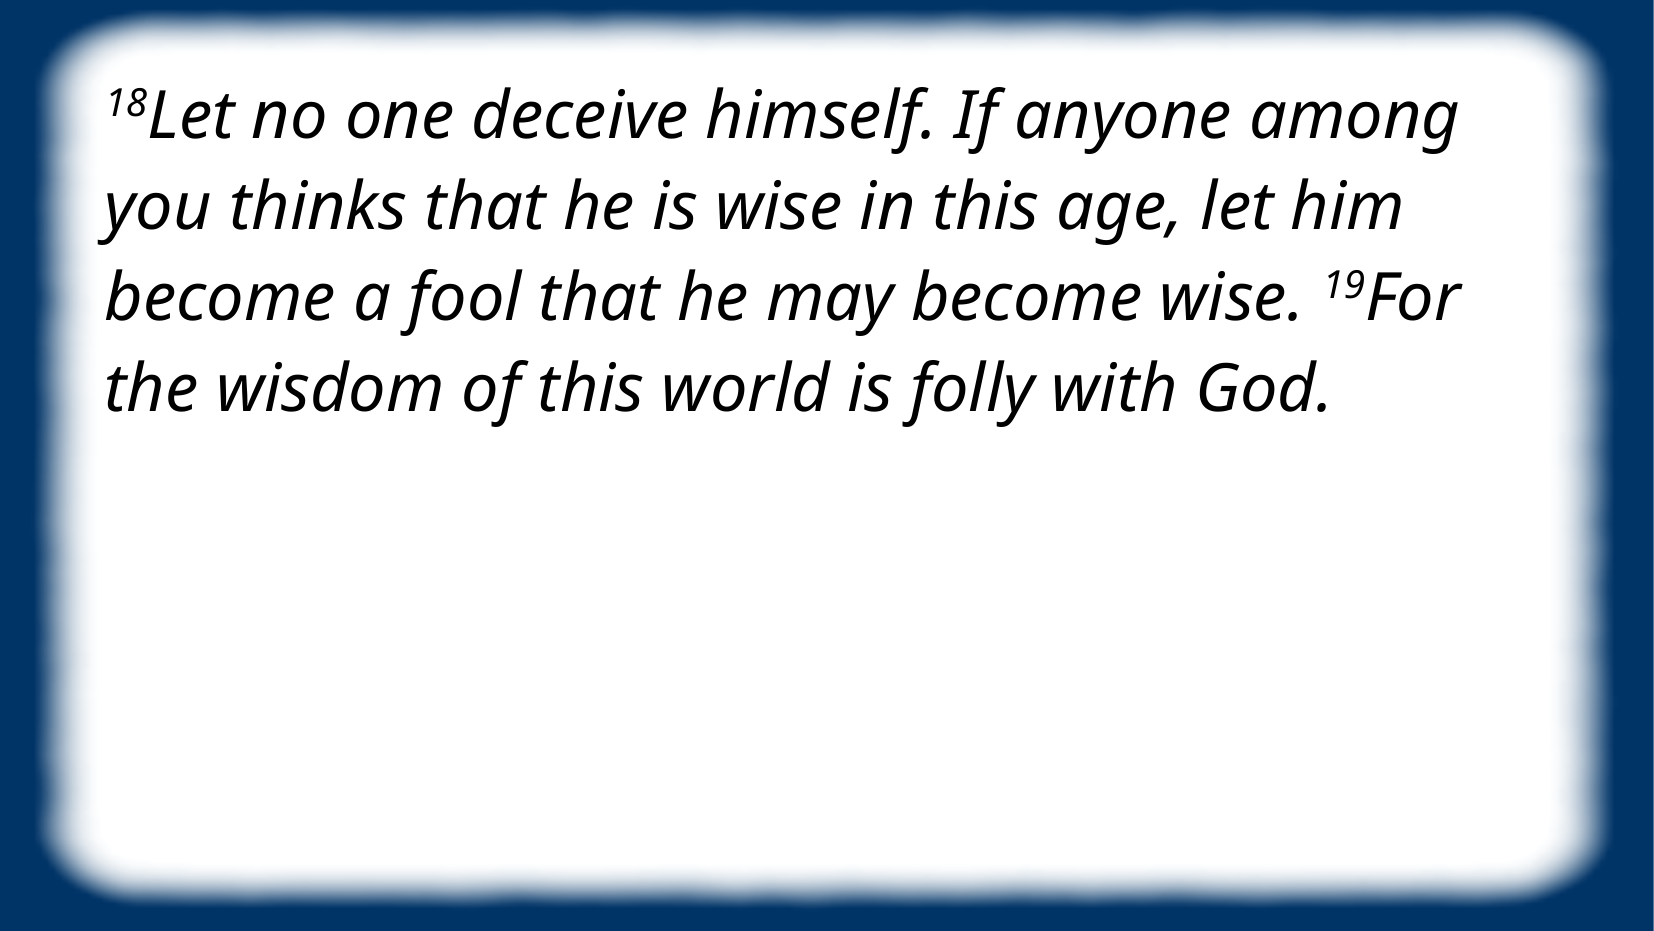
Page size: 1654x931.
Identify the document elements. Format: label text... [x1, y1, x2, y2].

text_box 18Let no one deceive himself. If anyone among you thinks that he is wise in this age, let him become a fool that he may become wise. 19For the wisdom of this world is folly with God. [90, 60, 1561, 430]
picture [0, 0, 1654, 931]
